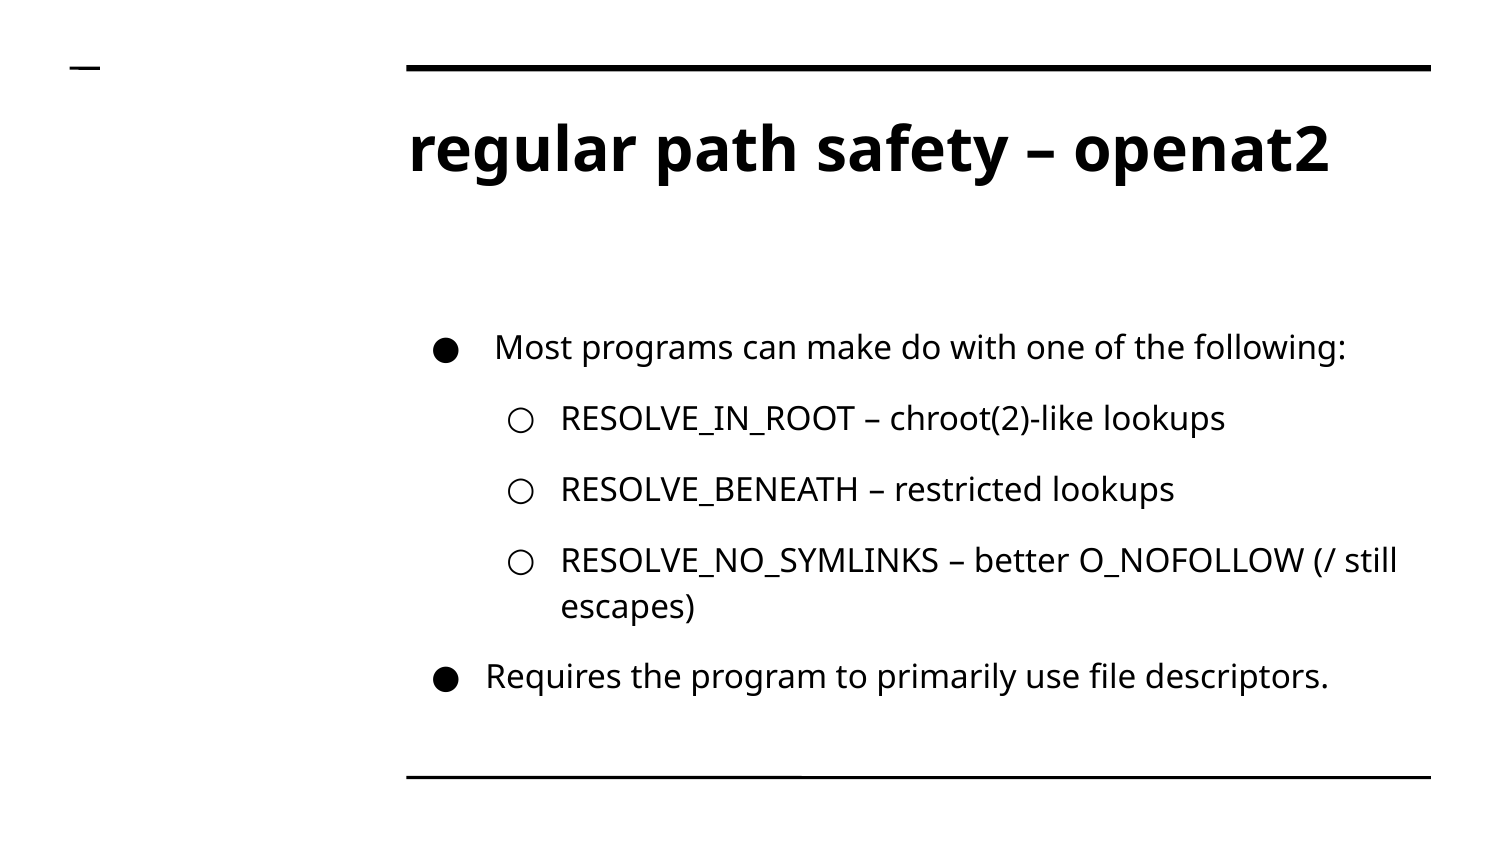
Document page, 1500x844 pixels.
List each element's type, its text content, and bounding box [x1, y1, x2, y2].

list Most programs can make do with one of the following: RESOLVE_IN_ROOT – chroot(2)-like lookups RESOLVE_BENEATH – restricted lookups RESOLVE_NO_SYMLINKS – better O_NOFOLLOW (/ still escapes) Requires the program to primarily use file descriptors. [395, 261, 1433, 755]
title regular path safety – openat2 [393, 94, 1431, 199]
